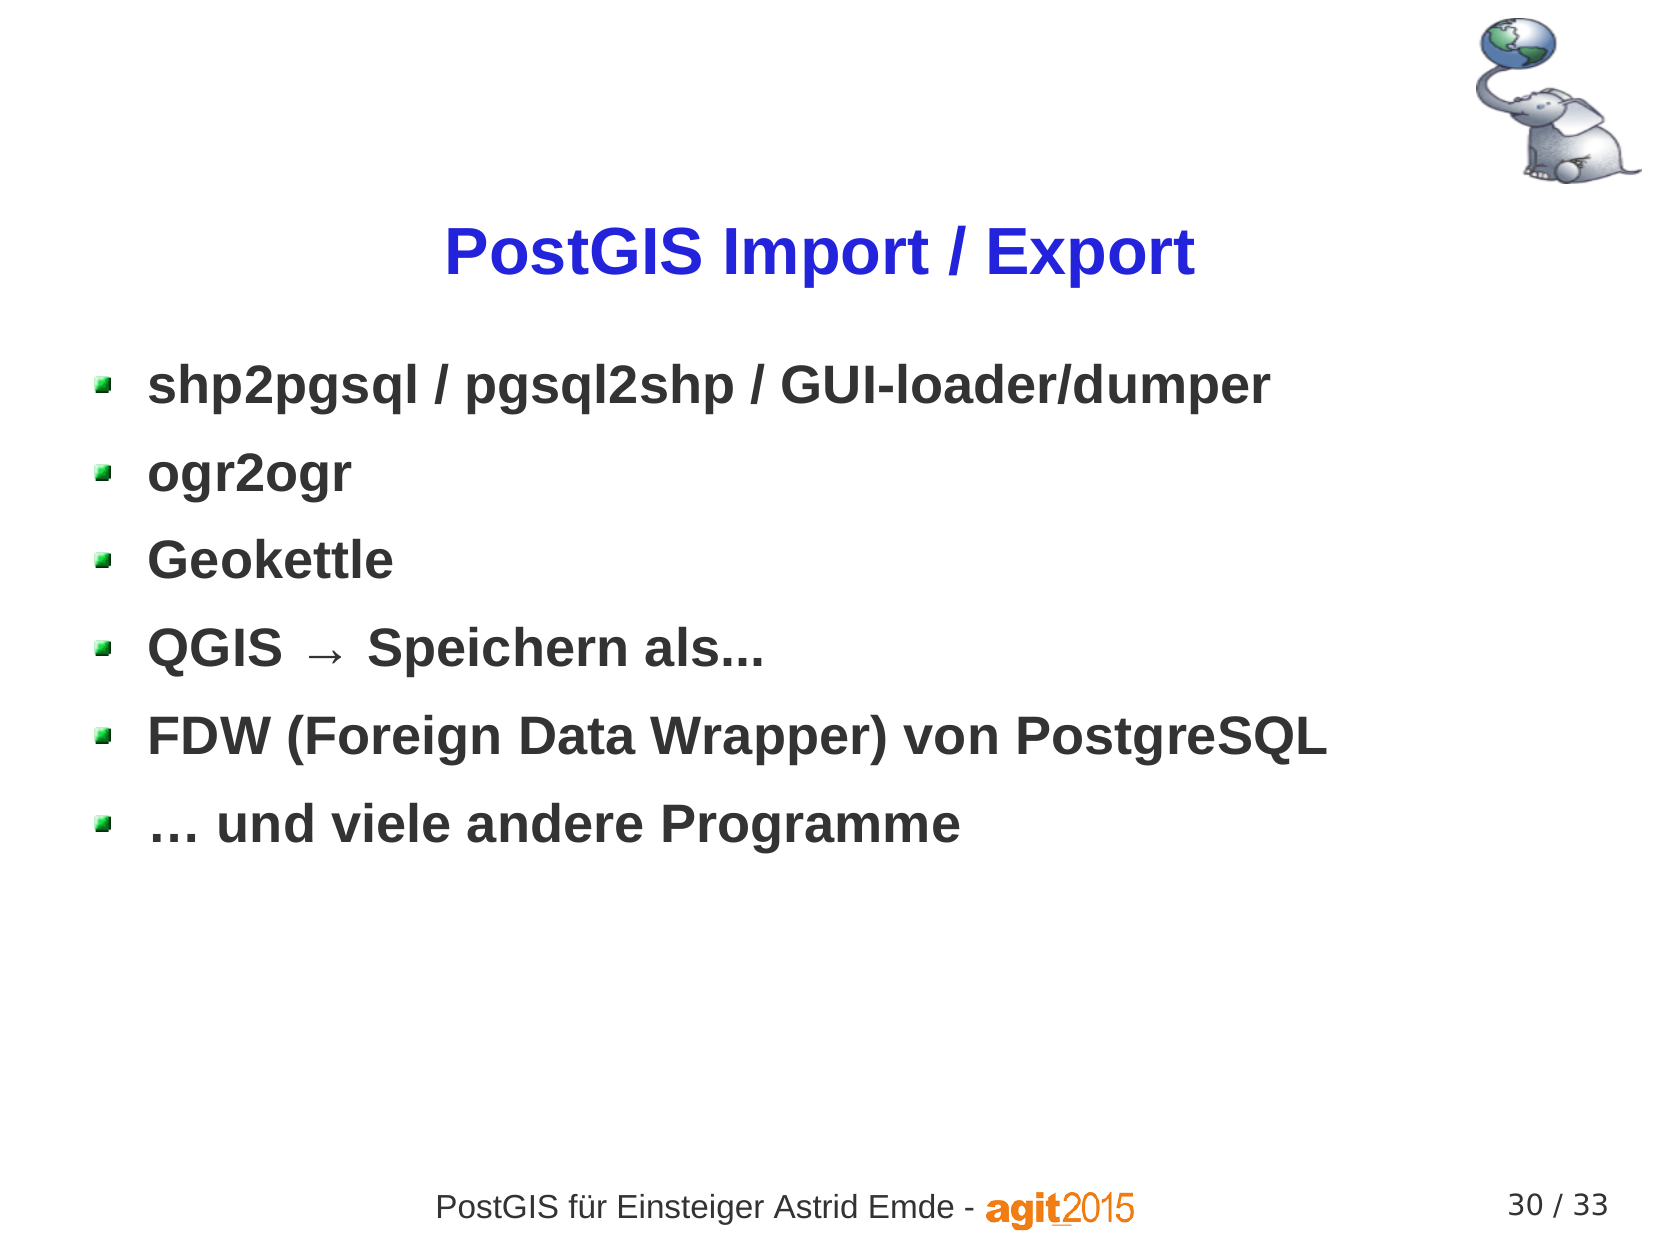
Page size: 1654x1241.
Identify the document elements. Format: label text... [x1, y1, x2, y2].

list shp2pgsql / pgsql2shp / GUI-loader/dumper ogr2ogr Geokettle QGIS → Speichern als... FDW (Foreign Data Wrapper) von PostgreSQL … und viele andere Programme [76, 354, 1565, 1173]
picture [986, 1192, 1134, 1231]
picture [1476, 18, 1642, 184]
title PostGIS Import / Export [76, 177, 1565, 325]
